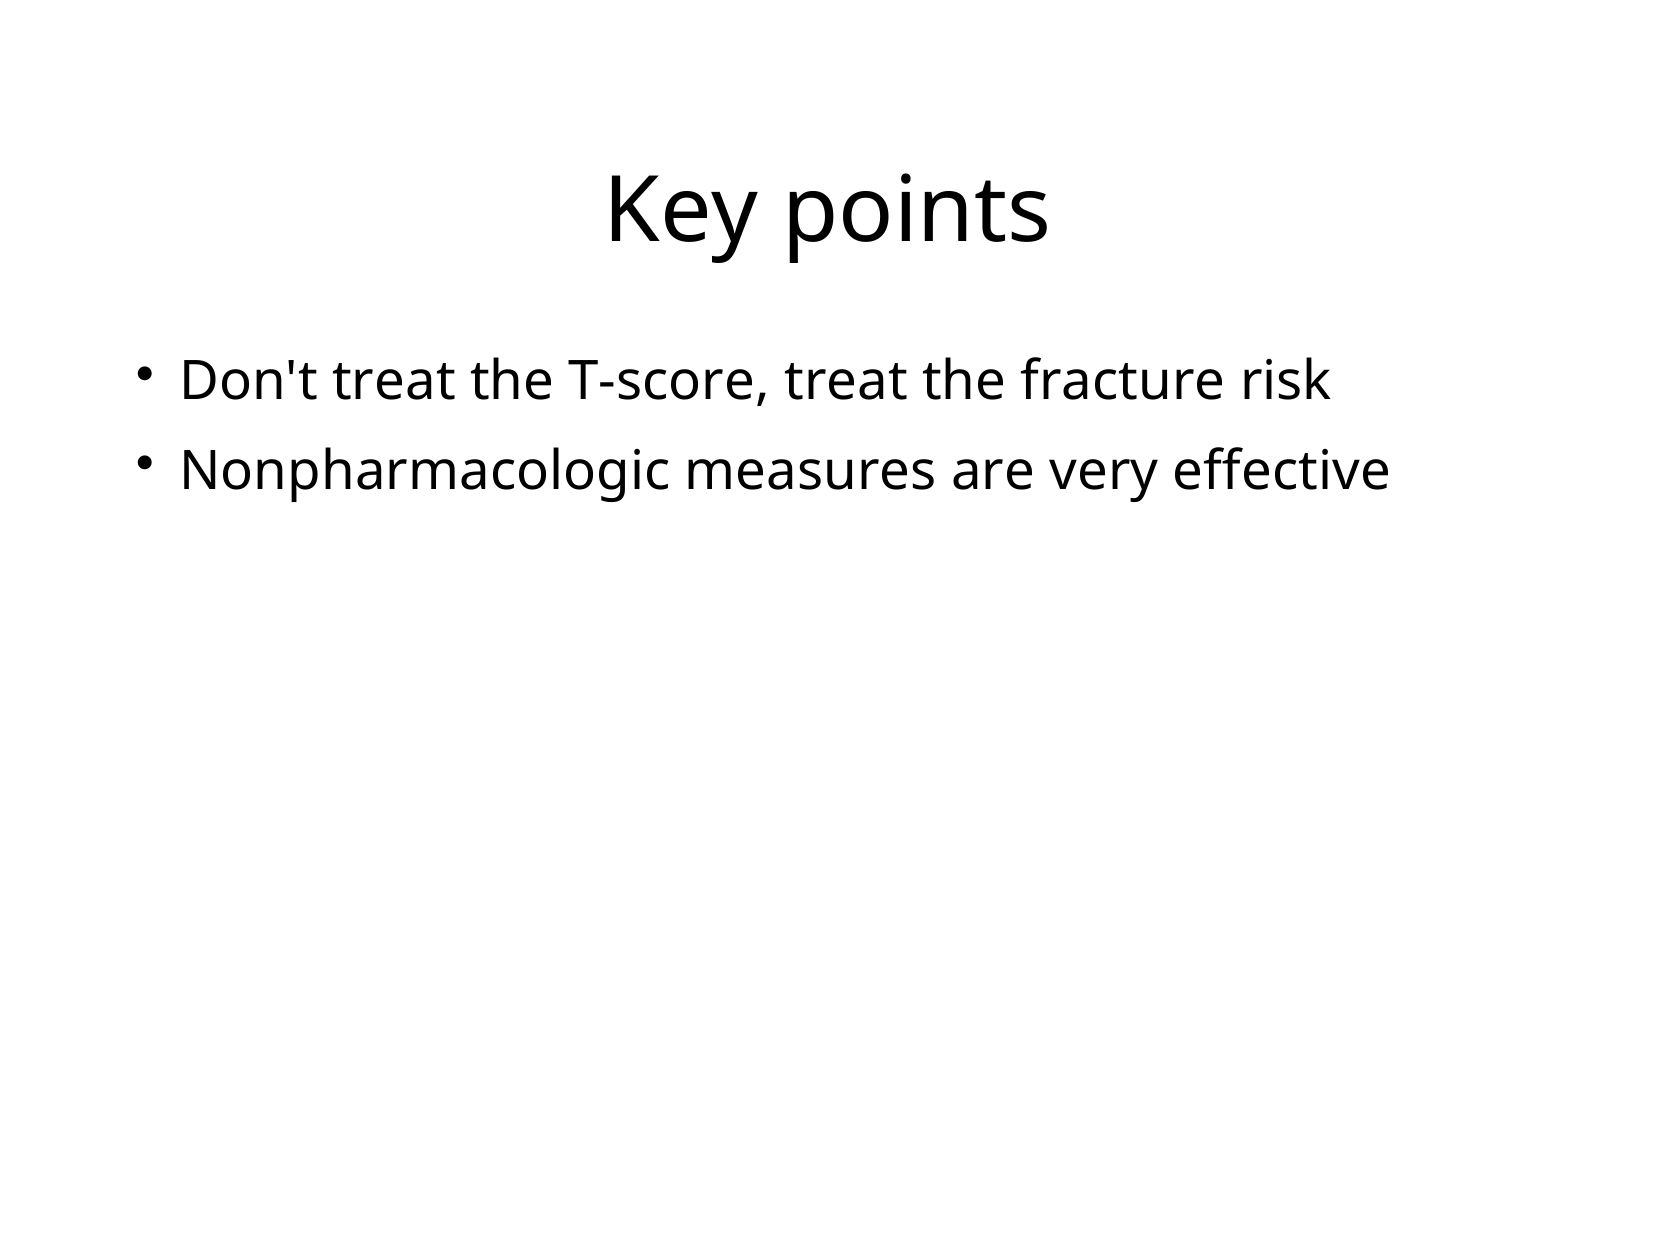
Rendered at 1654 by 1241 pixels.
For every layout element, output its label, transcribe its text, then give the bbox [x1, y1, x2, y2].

title Key points [121, 155, 1534, 258]
list Don't treat the T-score, treat the fracture risk Nonpharmacologic measures are very effective [121, 344, 1534, 588]
